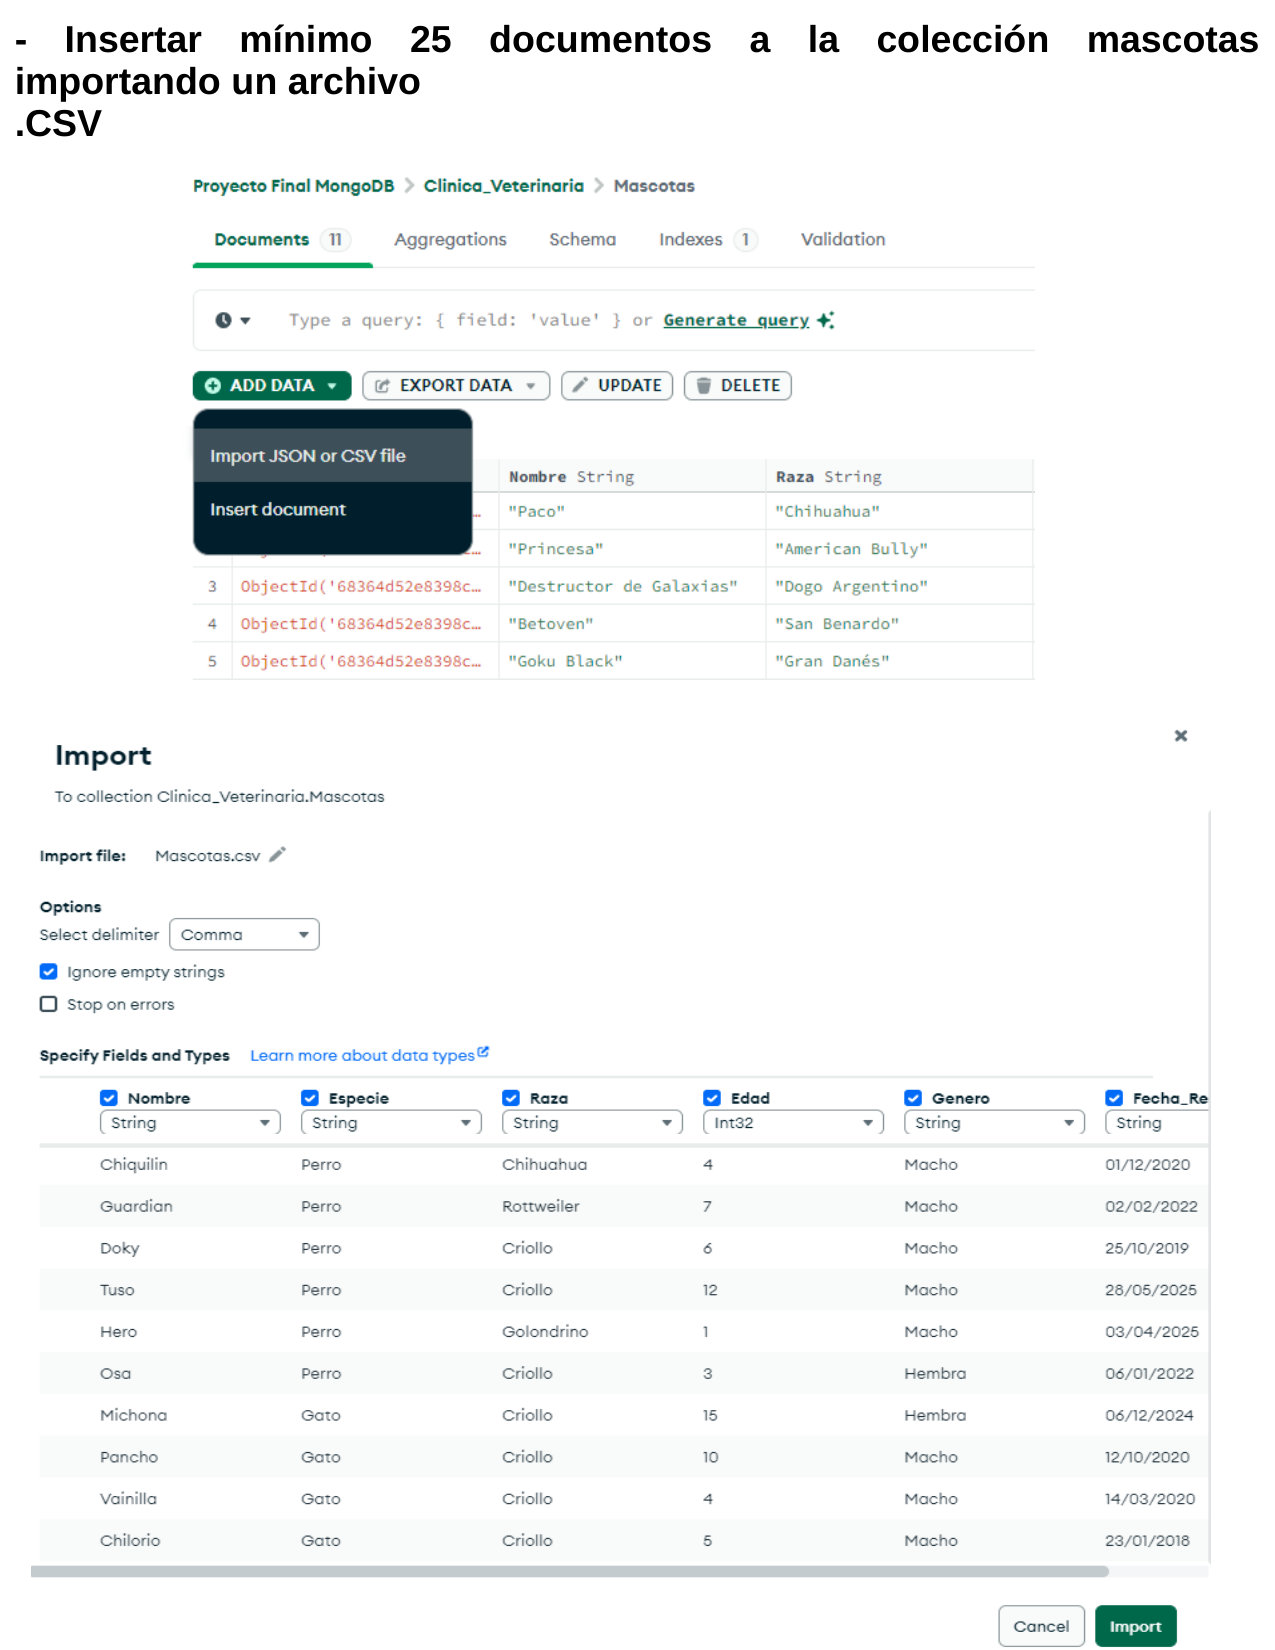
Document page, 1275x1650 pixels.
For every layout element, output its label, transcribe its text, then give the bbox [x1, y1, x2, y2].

text_box - Insertar mínimo 25 documentos a la colección mascotas importando un archivo .CSV [0, 11, 1275, 195]
picture [31, 708, 1211, 1650]
picture [177, 164, 1035, 680]
